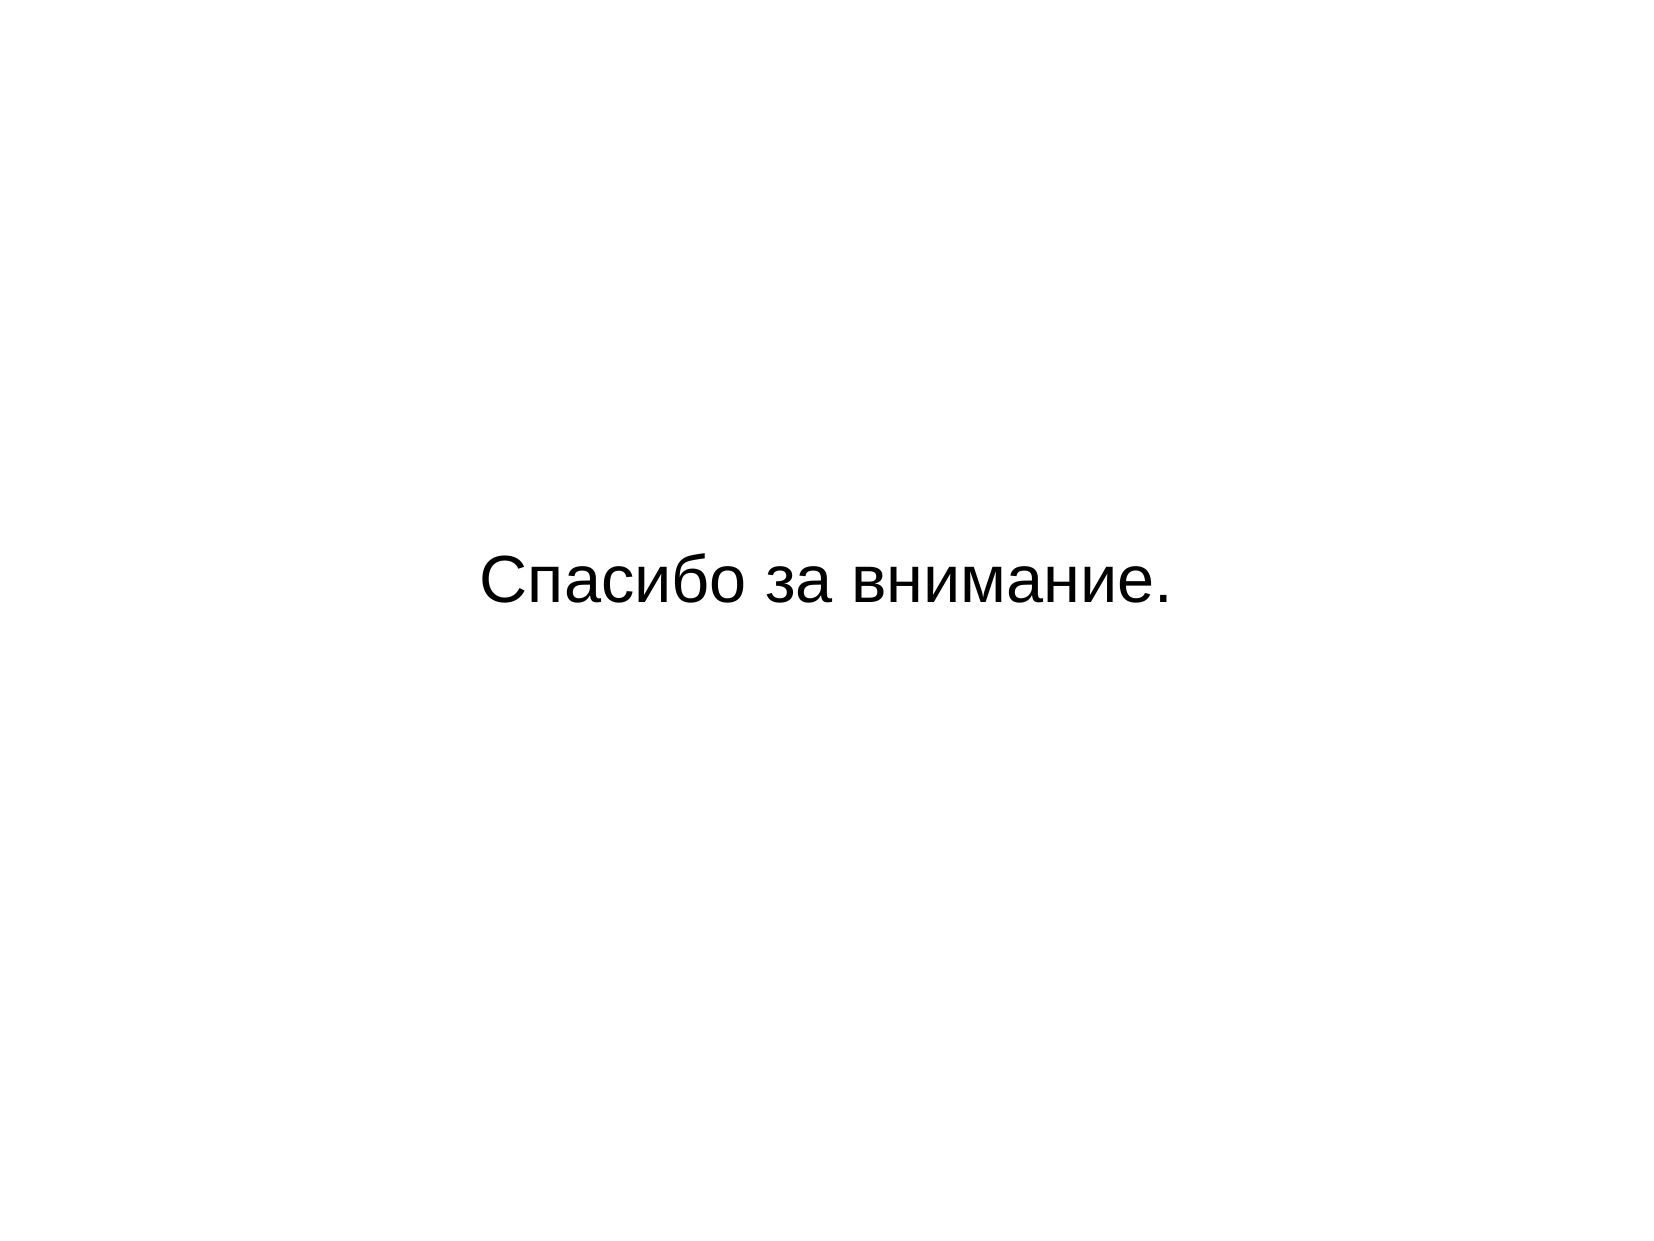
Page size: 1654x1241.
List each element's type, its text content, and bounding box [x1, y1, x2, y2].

subtitle Спасибо за внимание. [82, 49, 1571, 1109]
